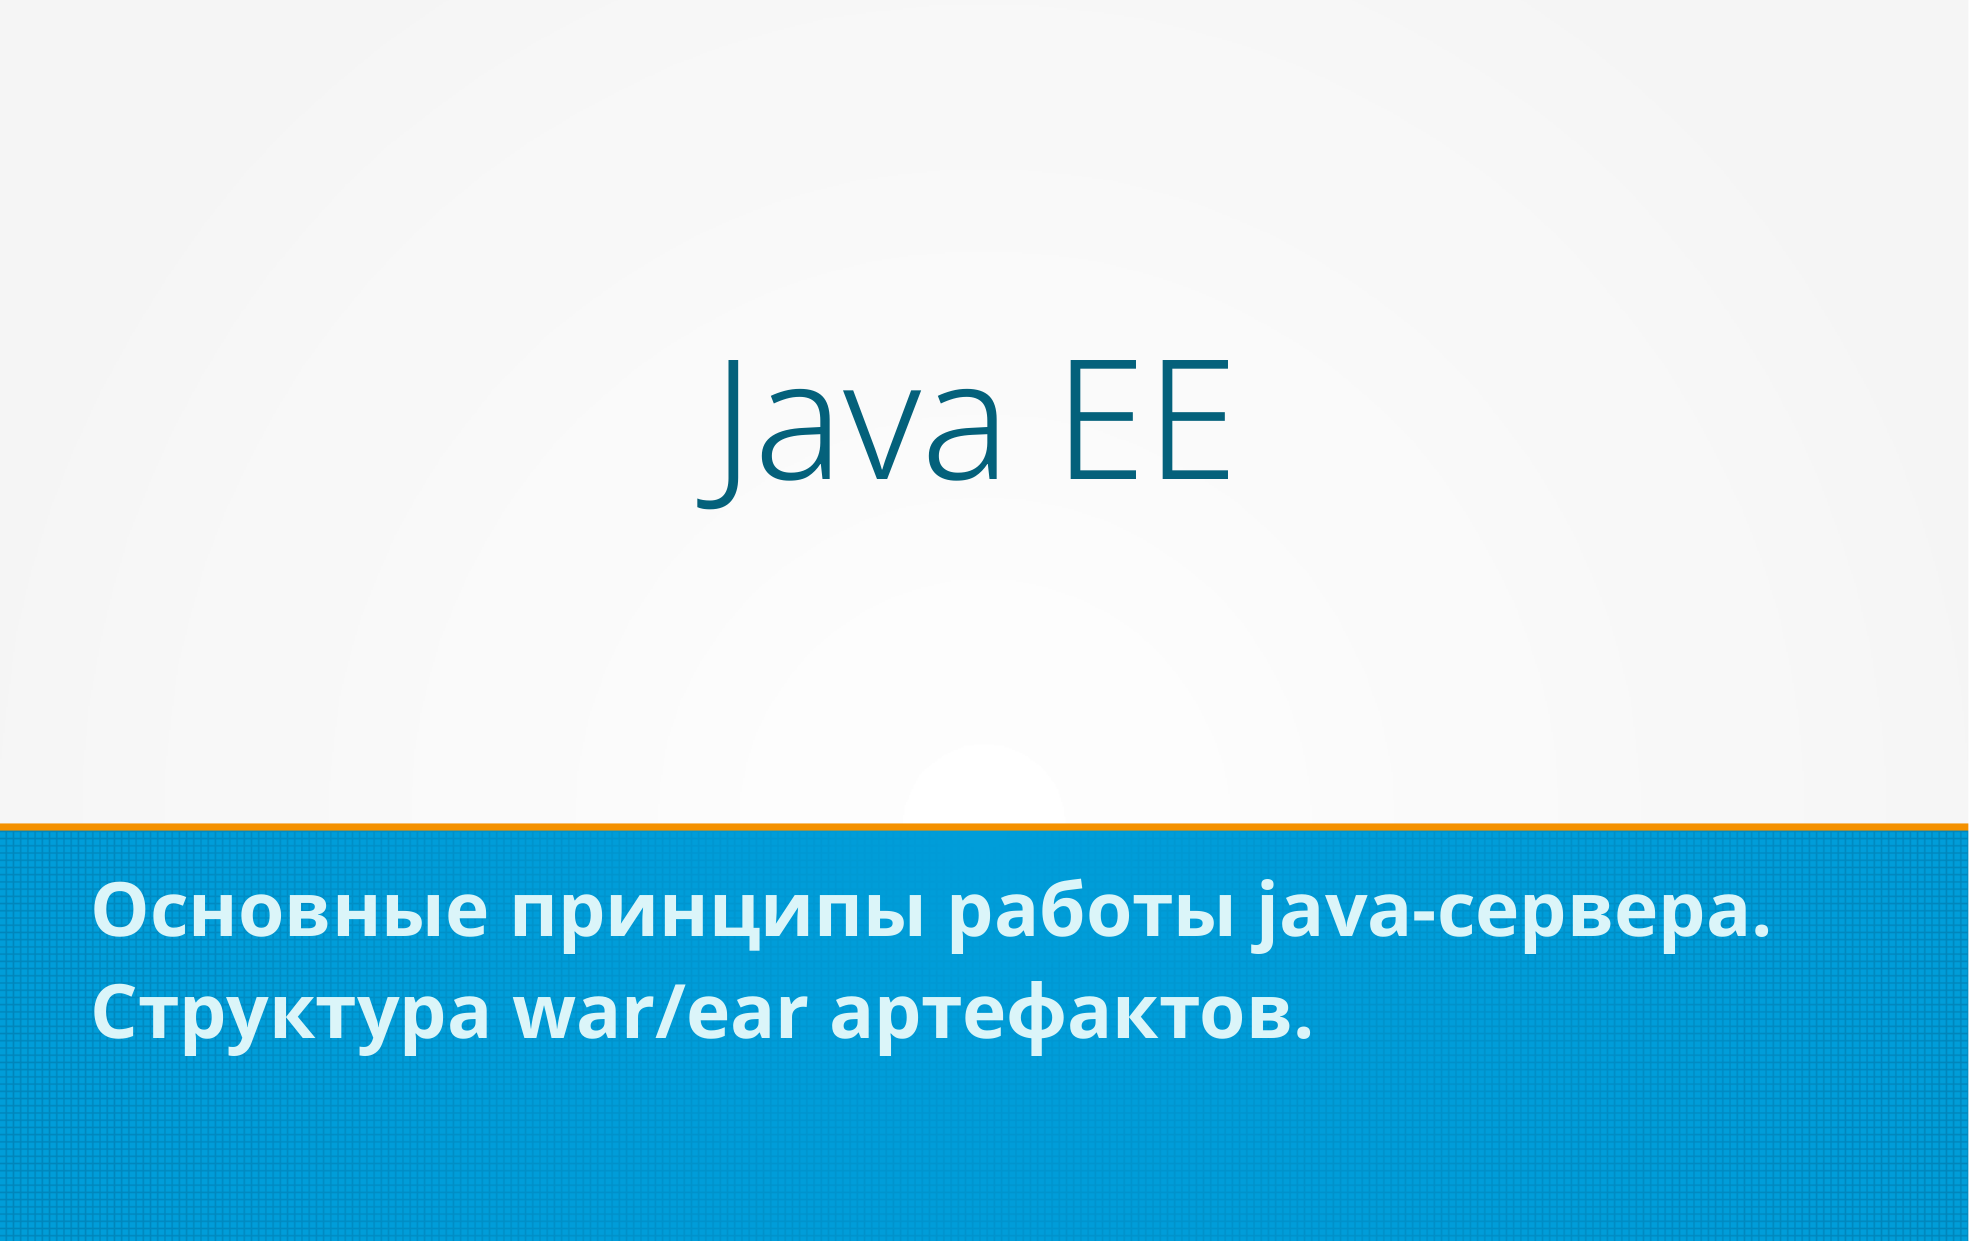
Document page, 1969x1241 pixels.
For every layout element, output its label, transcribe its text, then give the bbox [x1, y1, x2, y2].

picture [0, 0, 1969, 830]
subtitle Основные принципы работы java-сервера. Структура war/ear артефактов. [90, 855, 1861, 1111]
title Java EE [90, 49, 1862, 781]
